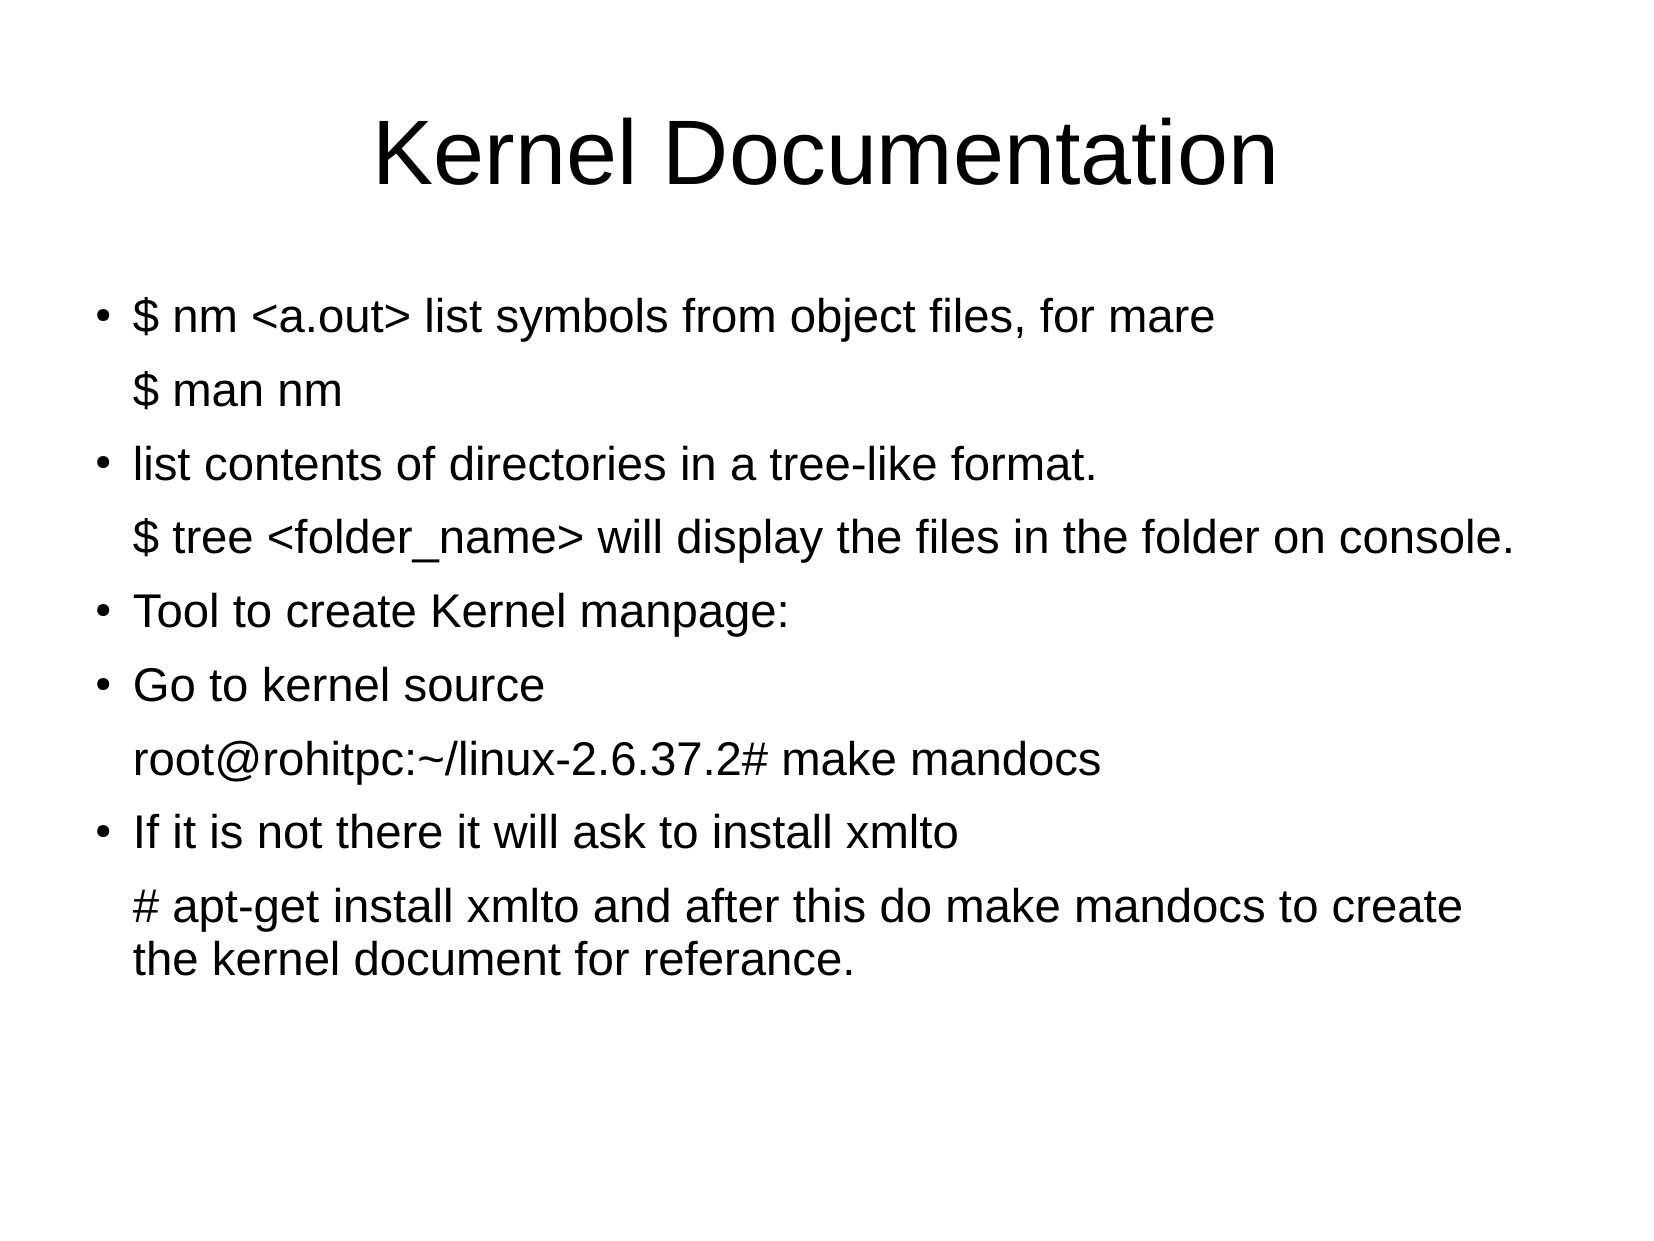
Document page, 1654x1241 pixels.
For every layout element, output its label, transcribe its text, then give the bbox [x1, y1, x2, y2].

title Kernel Documentation [82, 49, 1571, 257]
list $ nm <a.out> list symbols from object files, for mare $ man nm list contents of directories in a tree-like format. $ tree <folder_name> will display the files in the folder on console. Tool to create Kernel manpage: Go to kernel source root@rohitpc:~/linux-2.6.37.2# make mandocs If it is not there it will ask to install xmlto # apt-get install xmlto and after this do make mandocs to create the kernel document for referance. [82, 290, 1538, 1010]
